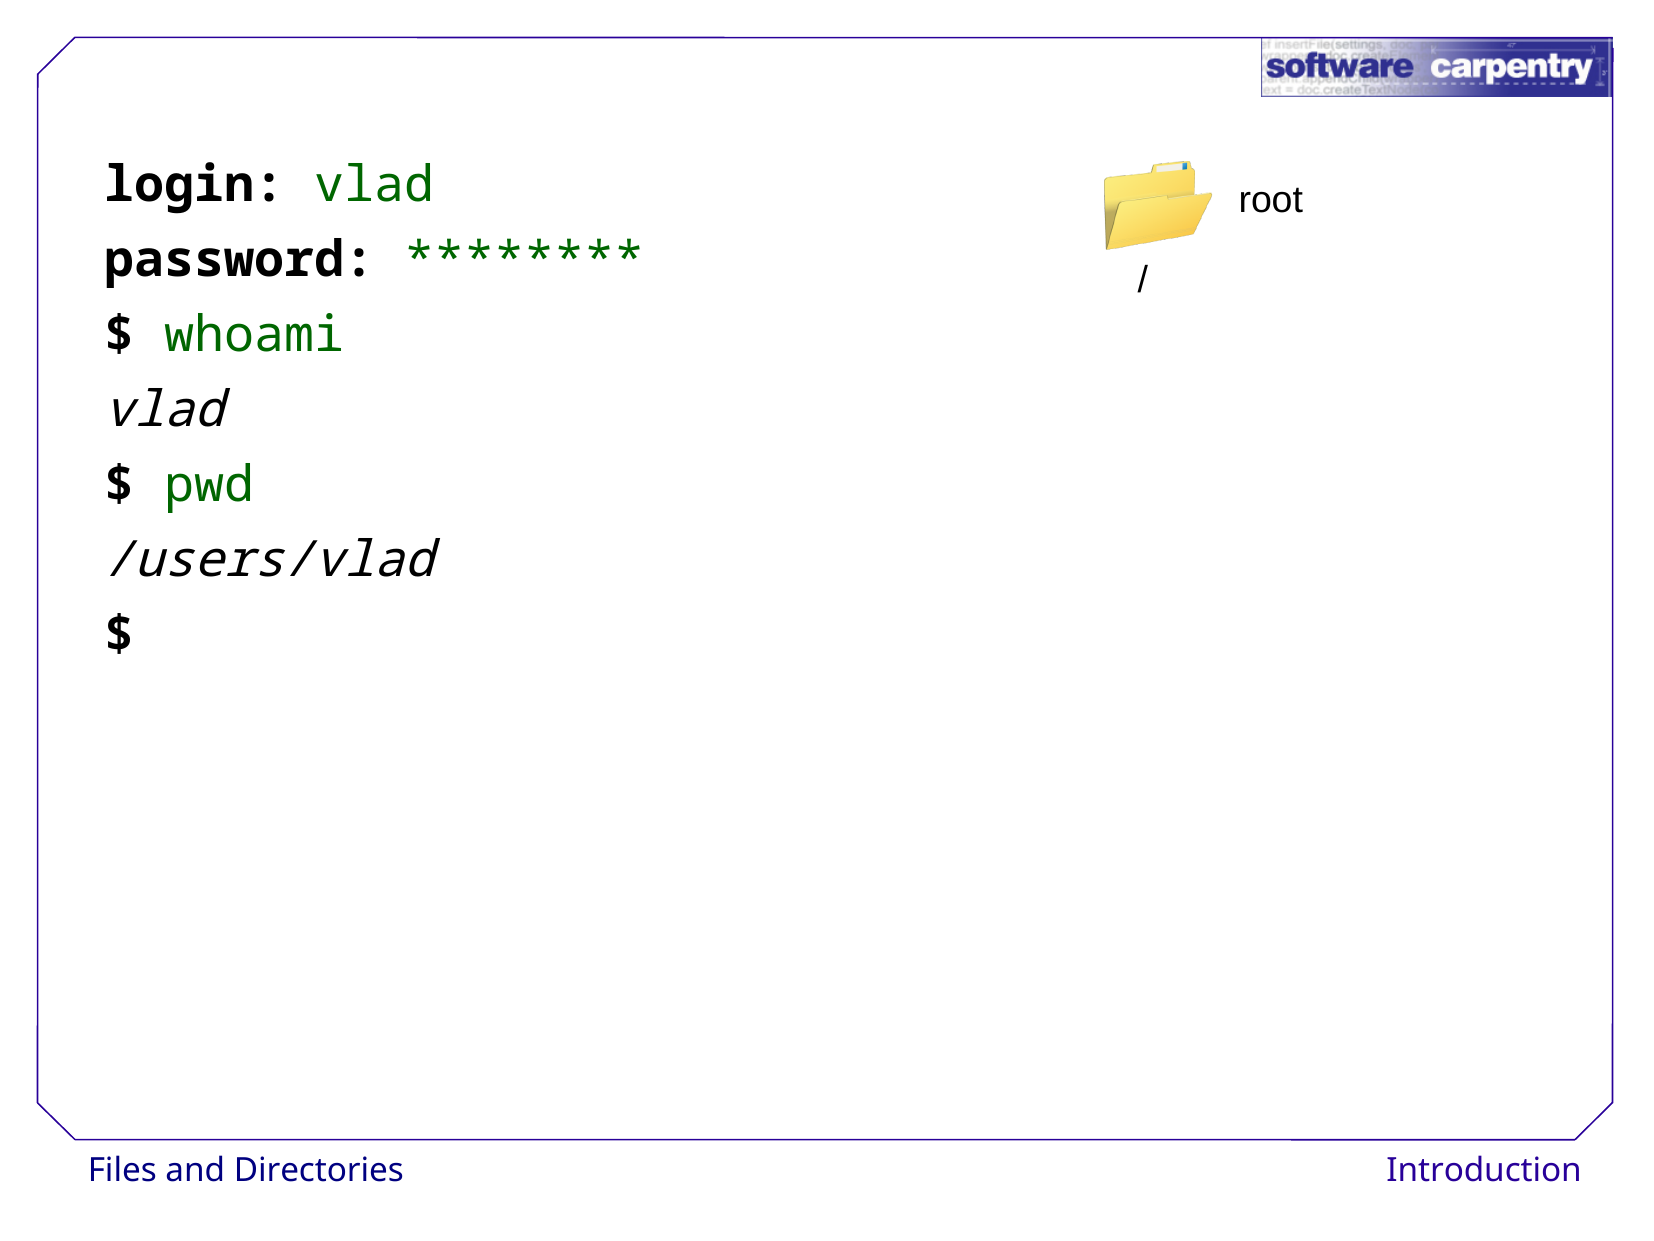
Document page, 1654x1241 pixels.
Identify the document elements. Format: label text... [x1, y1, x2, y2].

text_box root [1223, 171, 1318, 229]
text_box / [1122, 263, 1163, 309]
picture [1261, 39, 1613, 97]
text_box login: vlad password: ******** $ whoami vlad $ pwd /users/vlad $ [89, 128, 1512, 1037]
picture [1100, 147, 1216, 263]
